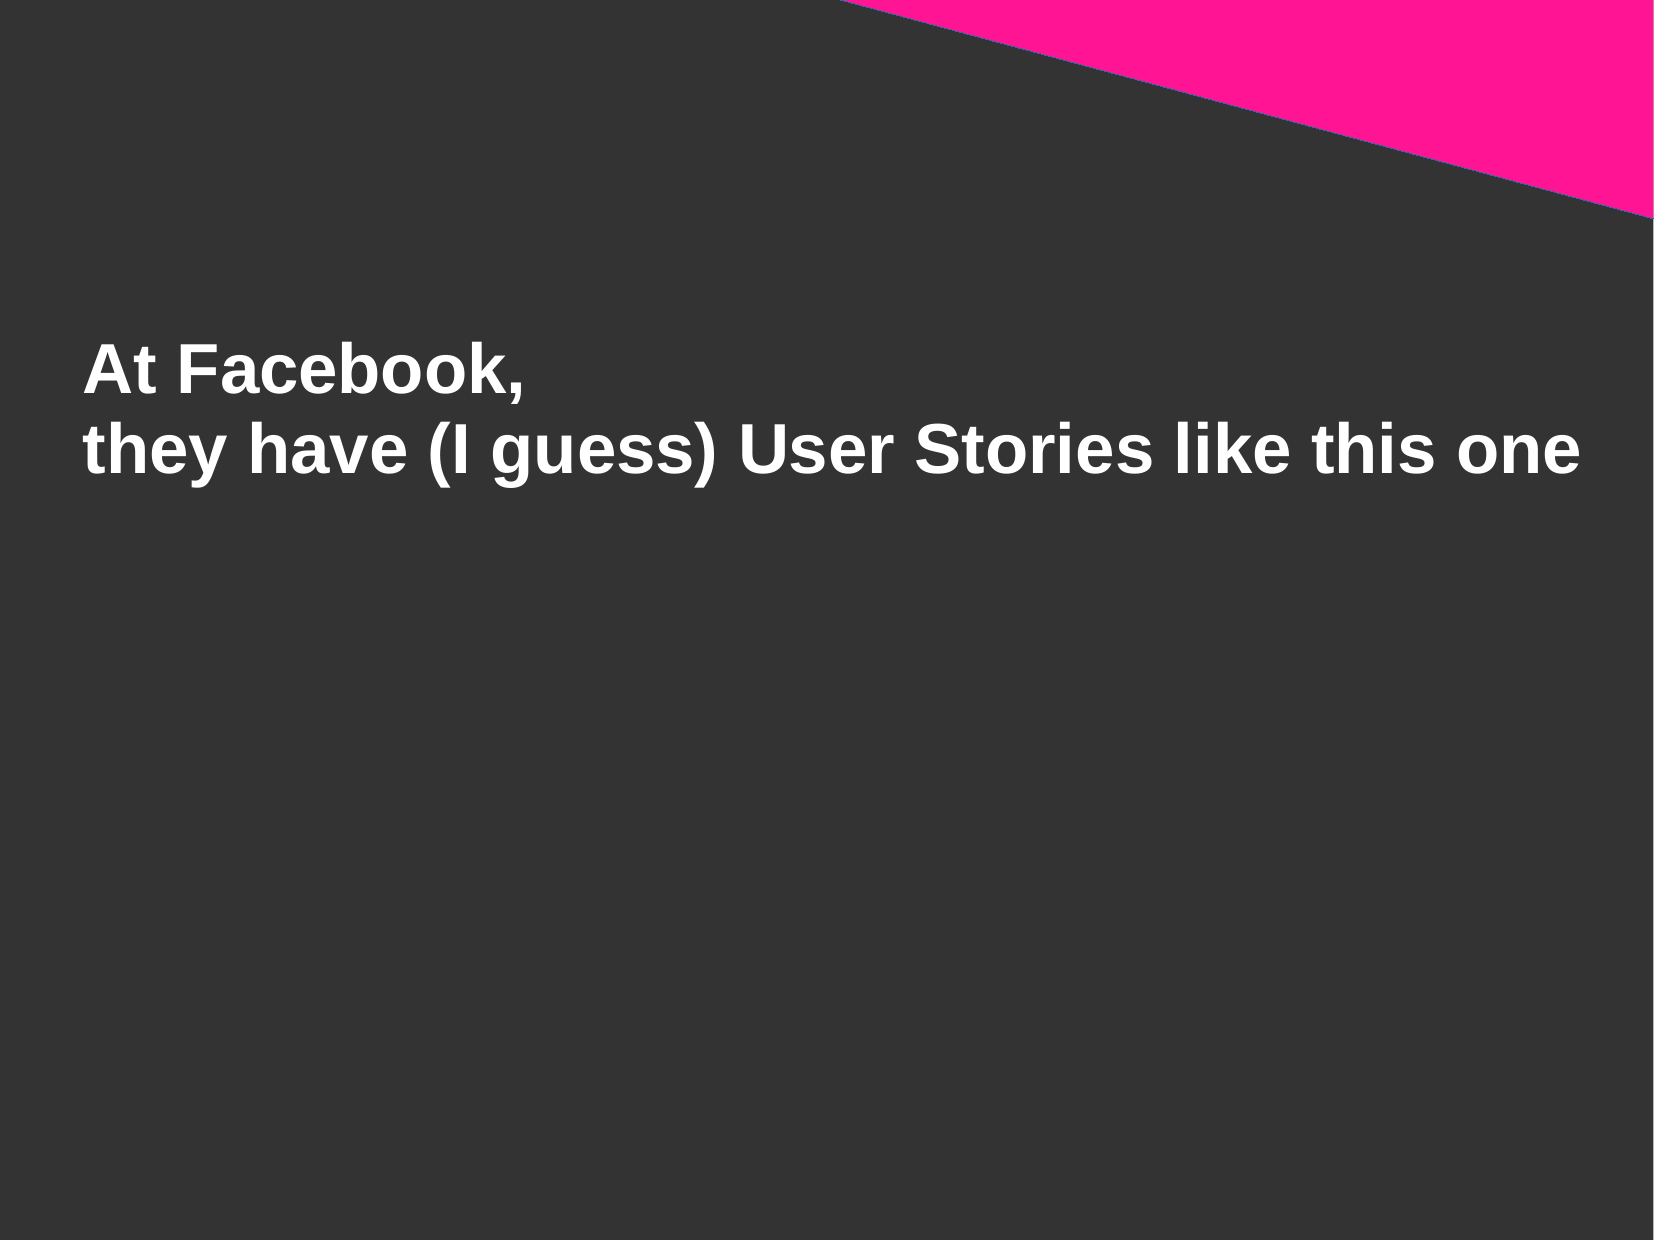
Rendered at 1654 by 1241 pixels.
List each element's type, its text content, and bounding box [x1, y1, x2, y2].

text_box [840, 0, 1654, 219]
title At Facebook, they have (I guess) User Stories like this one [82, 330, 1606, 568]
